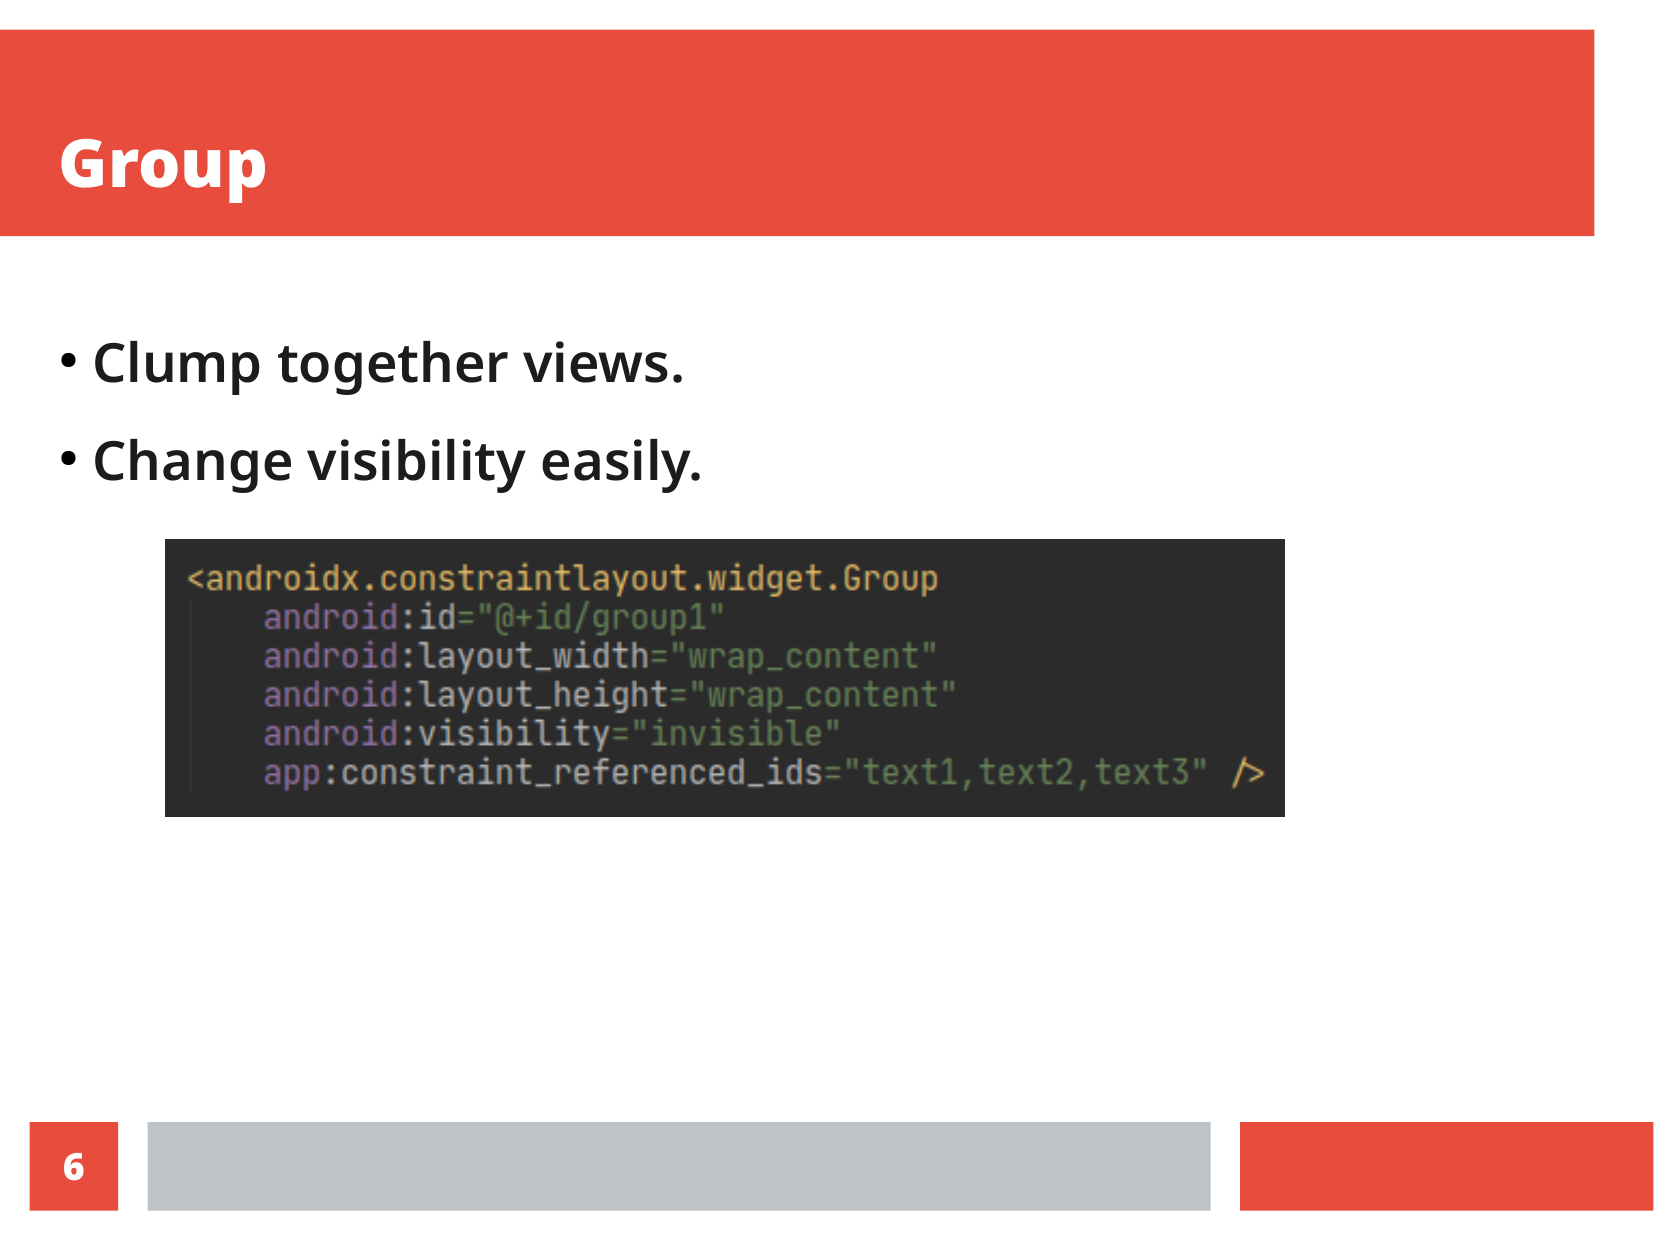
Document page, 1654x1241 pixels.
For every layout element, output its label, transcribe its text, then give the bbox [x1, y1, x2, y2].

picture [165, 539, 1285, 817]
title Group [59, 59, 1595, 207]
list Clump together views. Change visibility easily. [59, 324, 1565, 1093]
